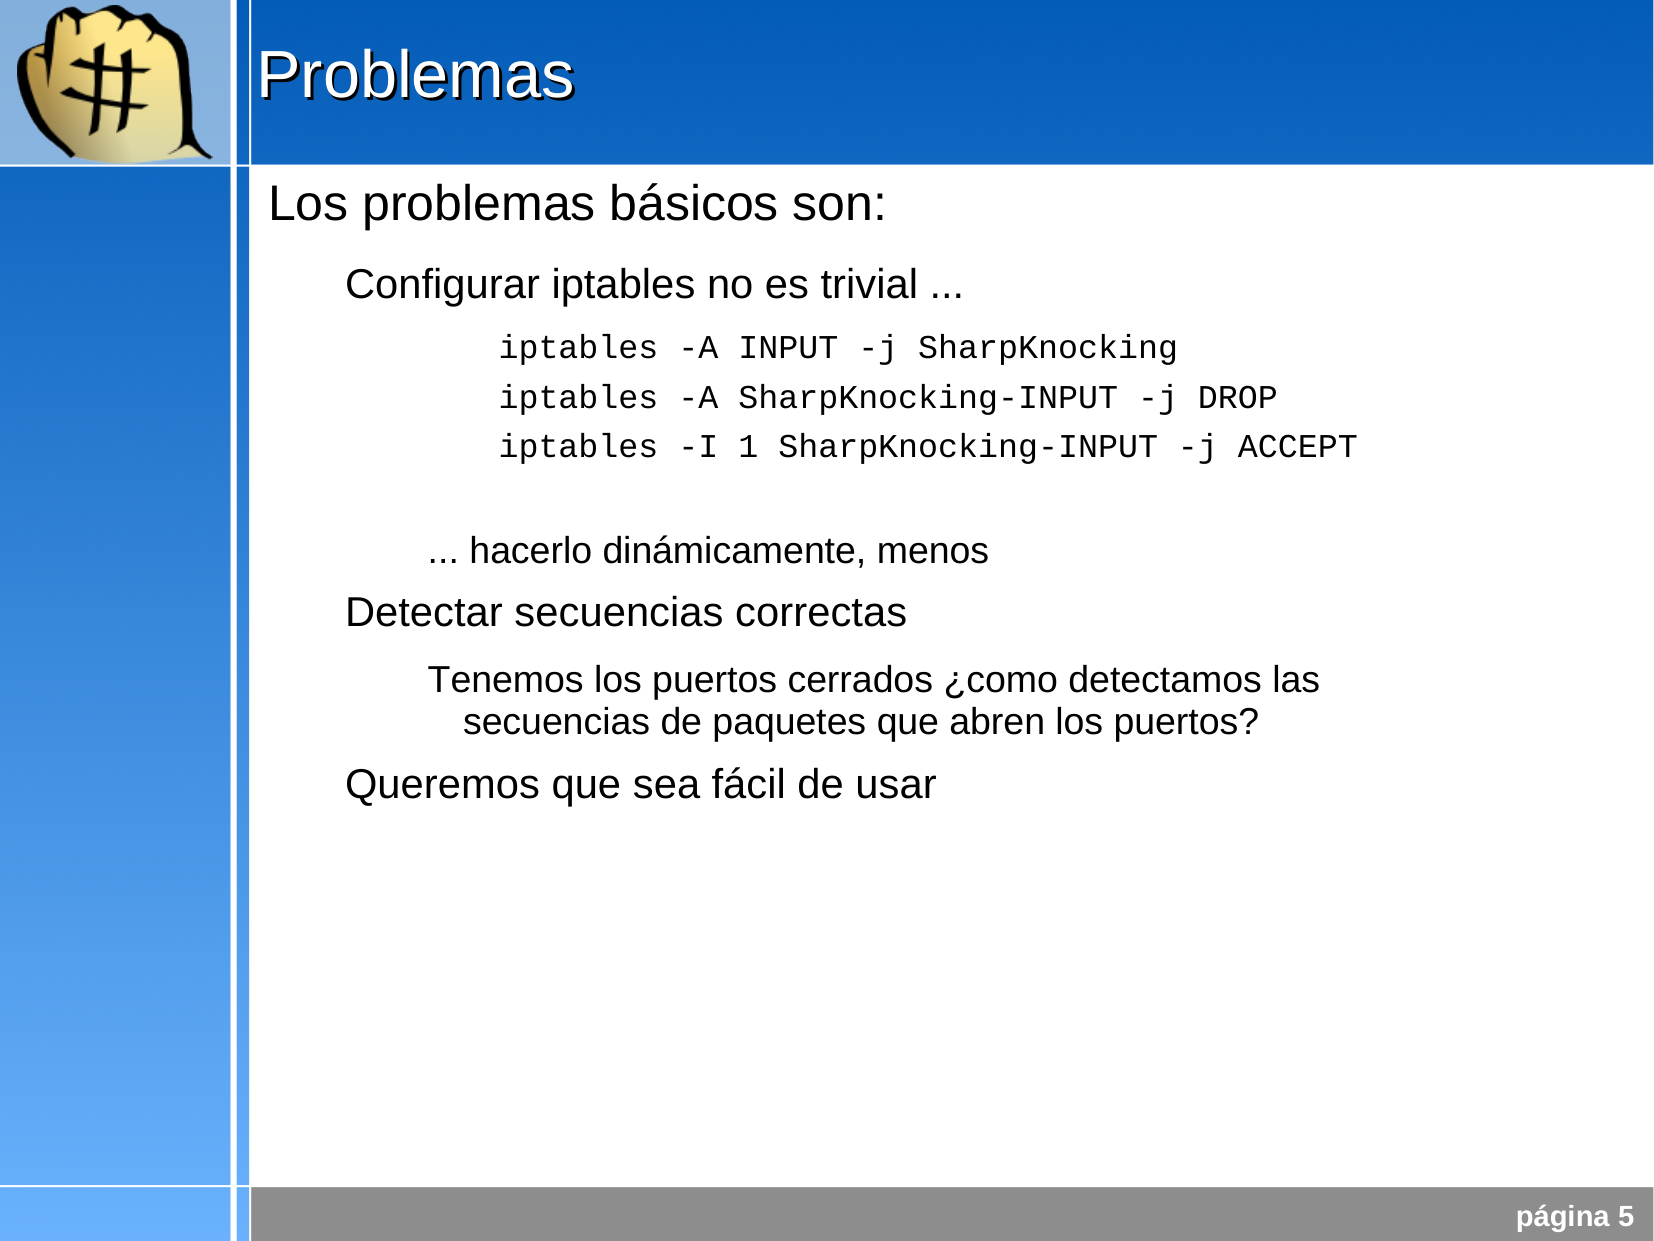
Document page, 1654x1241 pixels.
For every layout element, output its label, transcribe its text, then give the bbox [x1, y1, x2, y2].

title Problemas [256, 0, 1482, 178]
list Los problemas básicos son: Configurar iptables no es trivial ... iptables -A INPUT -j SharpKnocking iptables -A SharpKnocking-INPUT -j DROP iptables -I 1 SharpKnocking-INPUT -j ACCEPT ... hacerlo dinámicamente, menos Detectar secuencias correctas Tenemos los puertos cerrados ¿como detectamos las secuencias de paquetes que abren los puertos? Queremos que sea fácil de usar [250, 175, 1477, 1051]
picture [0, 0, 1654, 1241]
